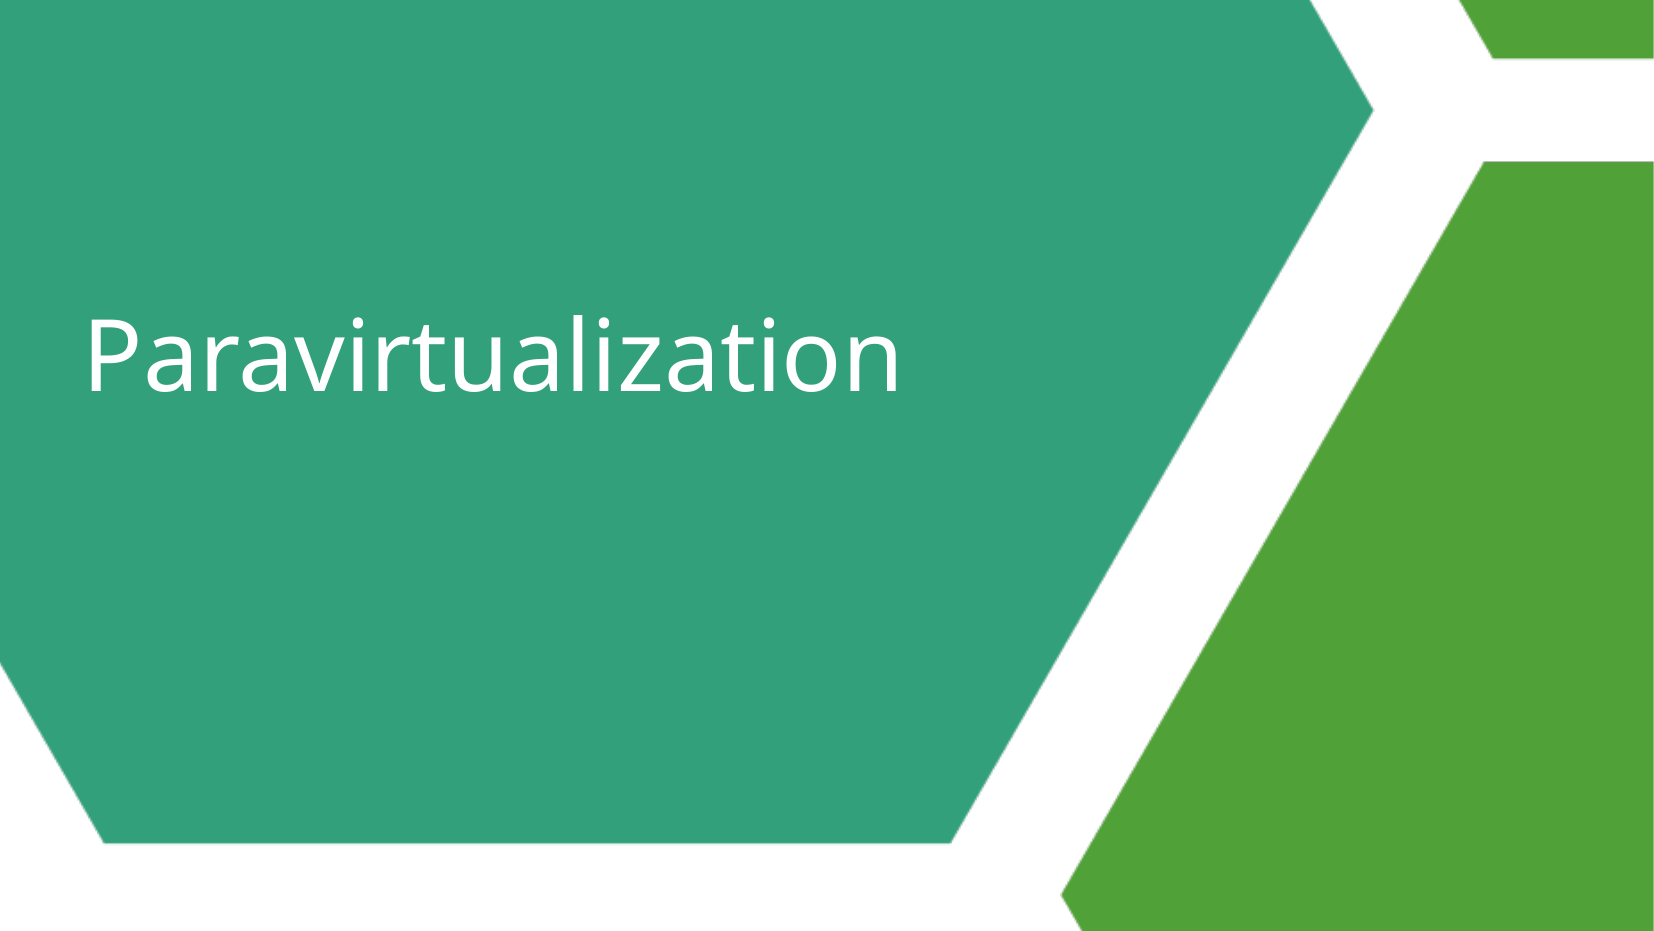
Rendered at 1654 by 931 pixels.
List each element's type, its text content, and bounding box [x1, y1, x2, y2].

picture [0, 0, 1654, 931]
title Paravirtualization [82, 178, 1218, 528]
